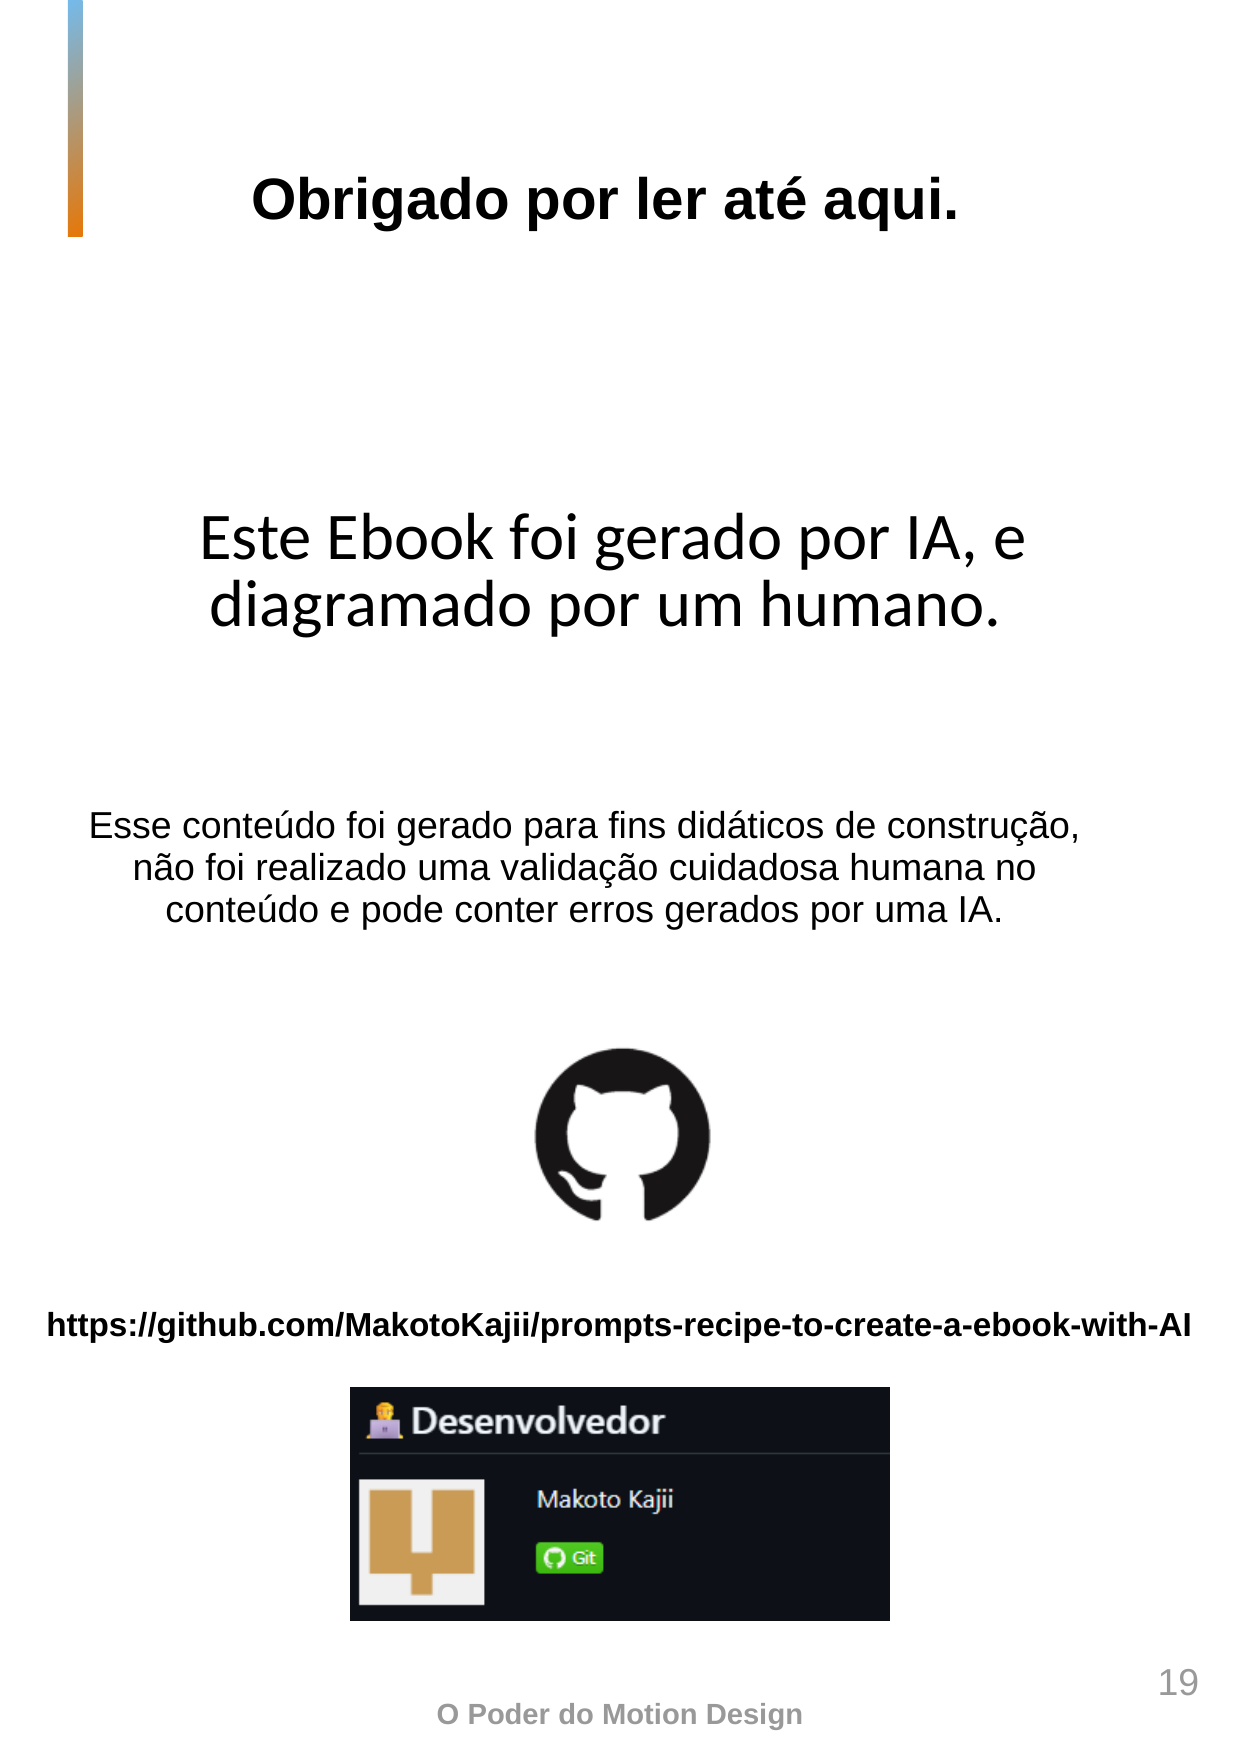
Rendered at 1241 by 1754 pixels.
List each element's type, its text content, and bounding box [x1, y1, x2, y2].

text_box O Poder do Motion Design [421, 1690, 819, 1739]
picture [508, 1027, 739, 1241]
text_box [67, 0, 83, 237]
text_box Obrigado por ler até aqui. [236, 159, 1004, 240]
text_box Esse conteúdo foi gerado para fins didáticos de construção, não foi realizado uma validação cuidadosa humana no conteúdo e pode conter erros gerados por uma IA. [73, 797, 1167, 945]
text_box Este Ebook foi gerado por IA, e diagramado por um humano. [184, 501, 1056, 651]
text_box 19 [1142, 1653, 1215, 1711]
text_box https://github.com/MakotoKajii/prompts-recipe-to-create-a-ebook-with-AI [31, 1299, 1209, 1352]
picture [350, 1387, 890, 1621]
